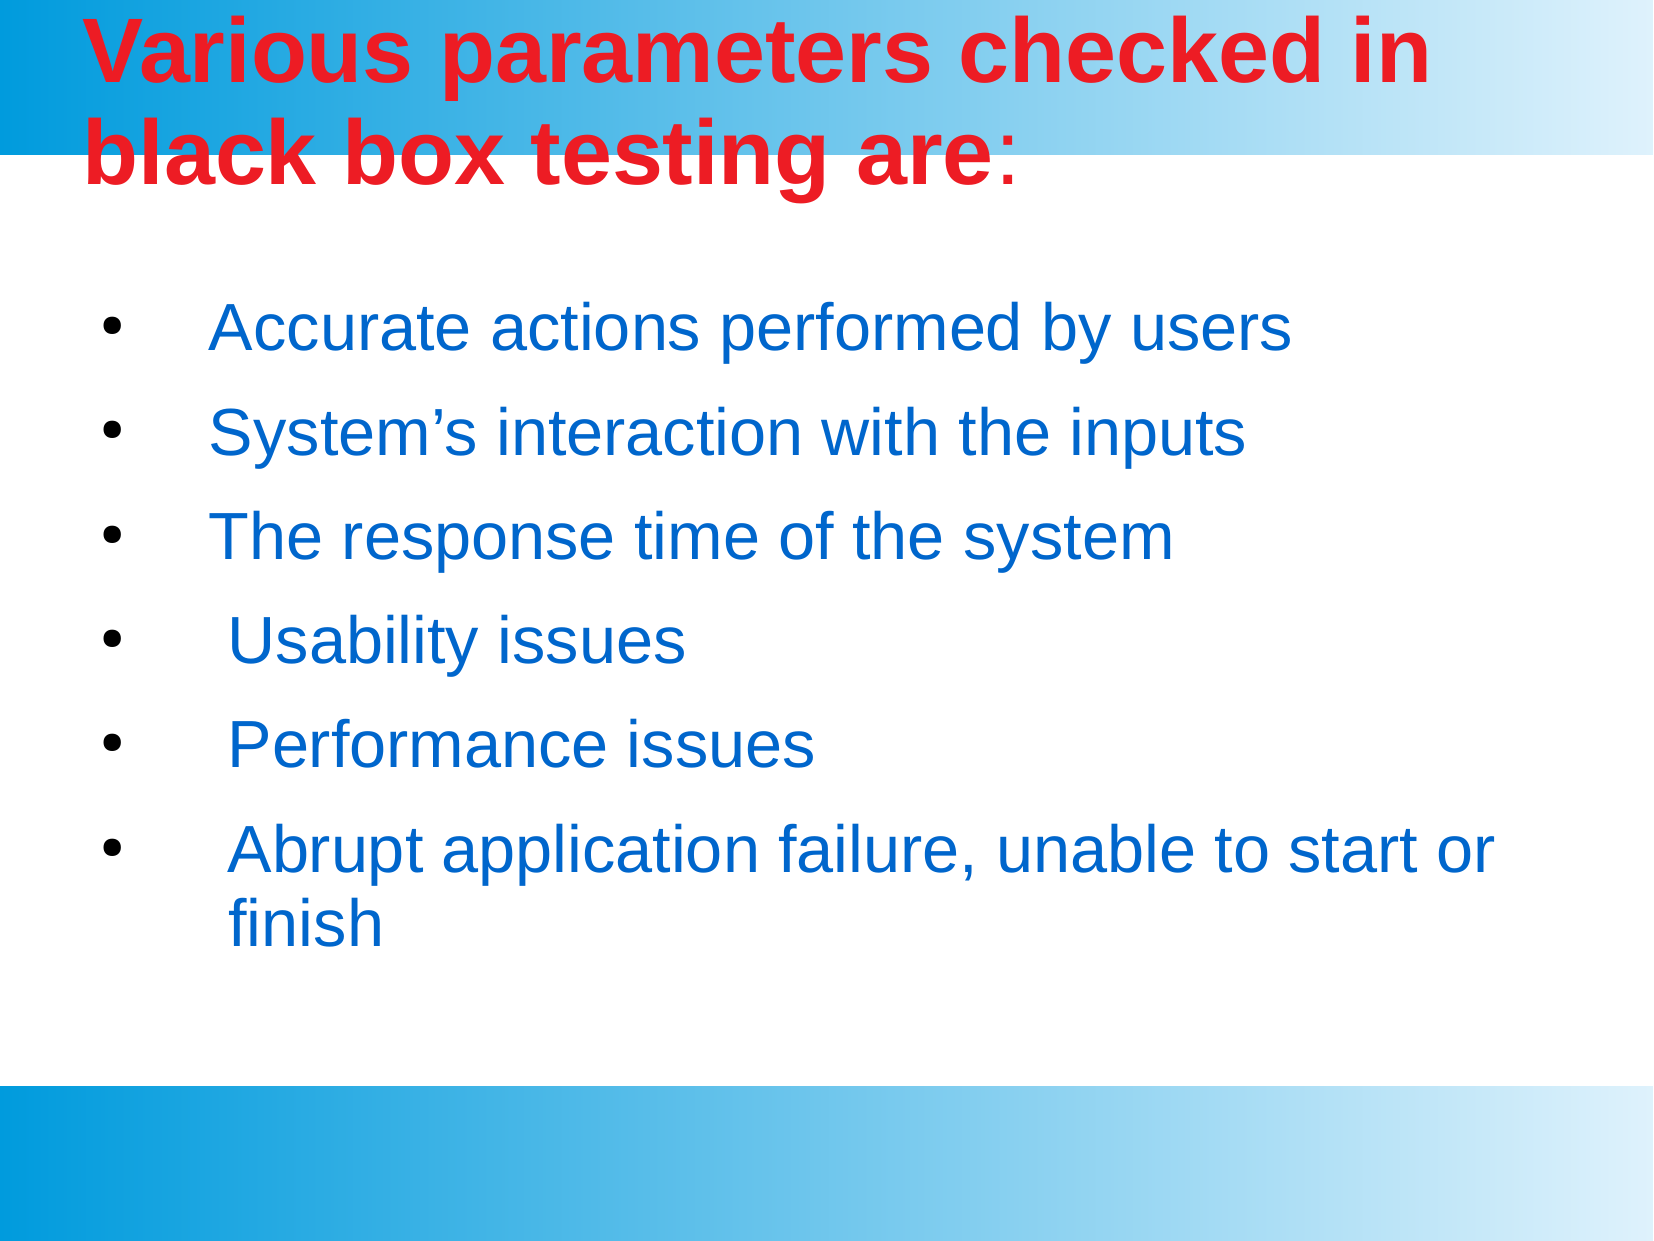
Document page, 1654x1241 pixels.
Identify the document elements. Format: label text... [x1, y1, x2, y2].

title Various parameters checked in black box testing are: [82, 0, 1571, 205]
list Accurate actions performed by users System’s interaction with the inputs The response time of the system Usability issues Performance issues Abrupt application failure, unable to start or finish [82, 290, 1571, 1010]
